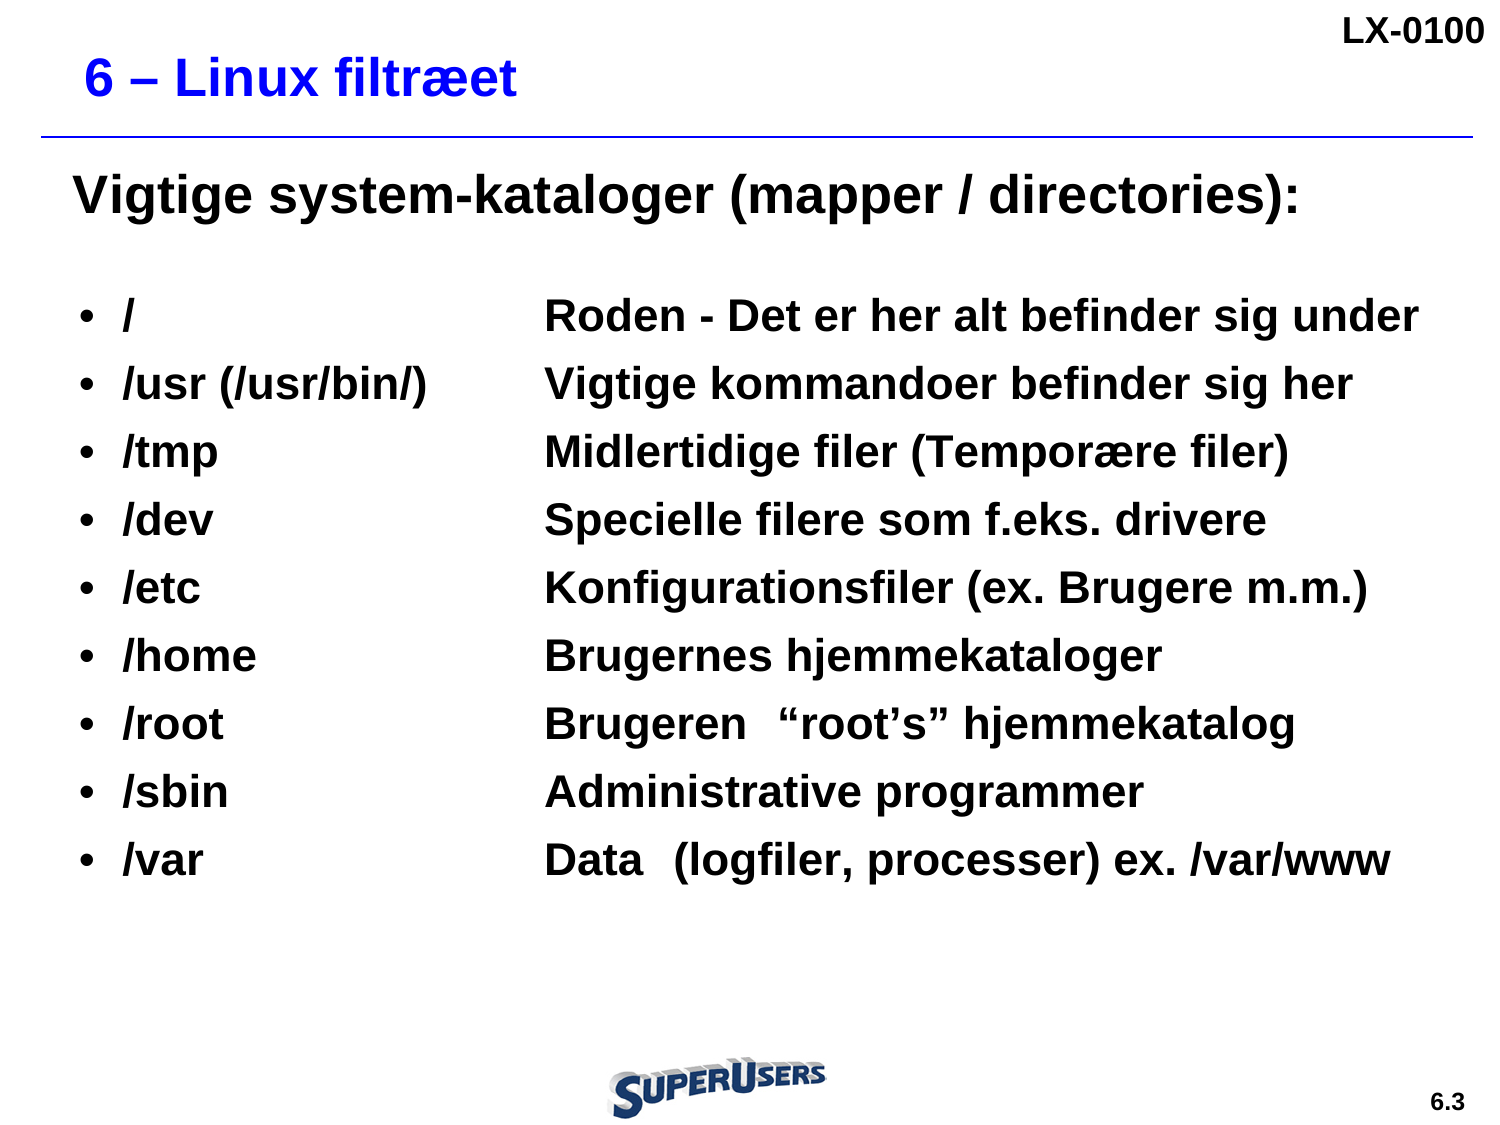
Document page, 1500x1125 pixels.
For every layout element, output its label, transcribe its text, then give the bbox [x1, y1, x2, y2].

list Vigtige system-kataloger (mapper / directories): [59, 160, 1388, 237]
list / Roden - Det er her alt befinder sig under /usr (/usr/bin/) Vigtige kommandoer befinder sig her /tmp Midlertidige filer (Temporære filer) /dev Specielle filere som f.eks. drivere /etc Konfigurationsfiler (ex. Brugere m.m.) /home Brugernes hjemmekataloger /root Brugeren “root’s” hjemmekatalog /sbin Administrative programmer /var Data (logfiler, processer) ex. /var/www [78, 292, 1447, 1071]
picture [605, 1071, 827, 1122]
title 6 – Linux filtræet [76, 39, 1424, 126]
